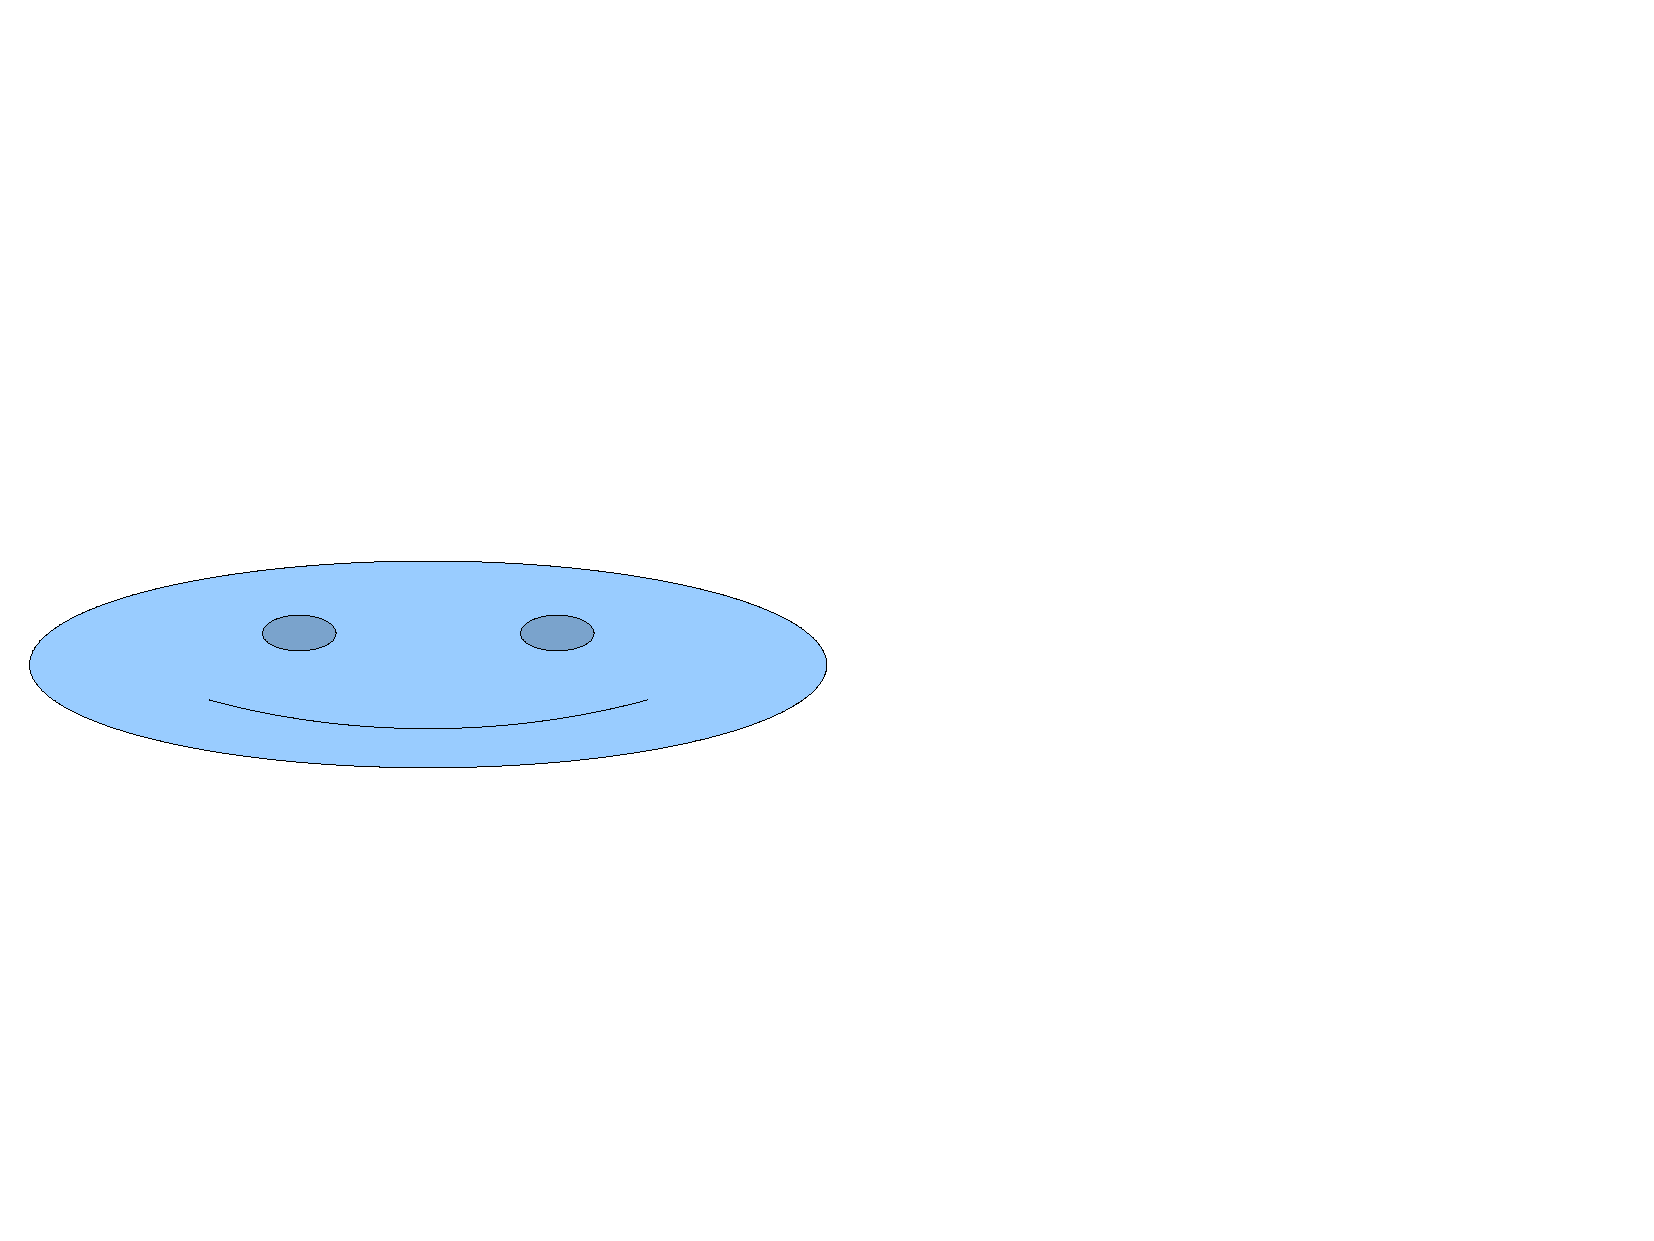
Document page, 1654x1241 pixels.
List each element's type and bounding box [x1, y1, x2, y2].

text_box [29, 561, 827, 768]
